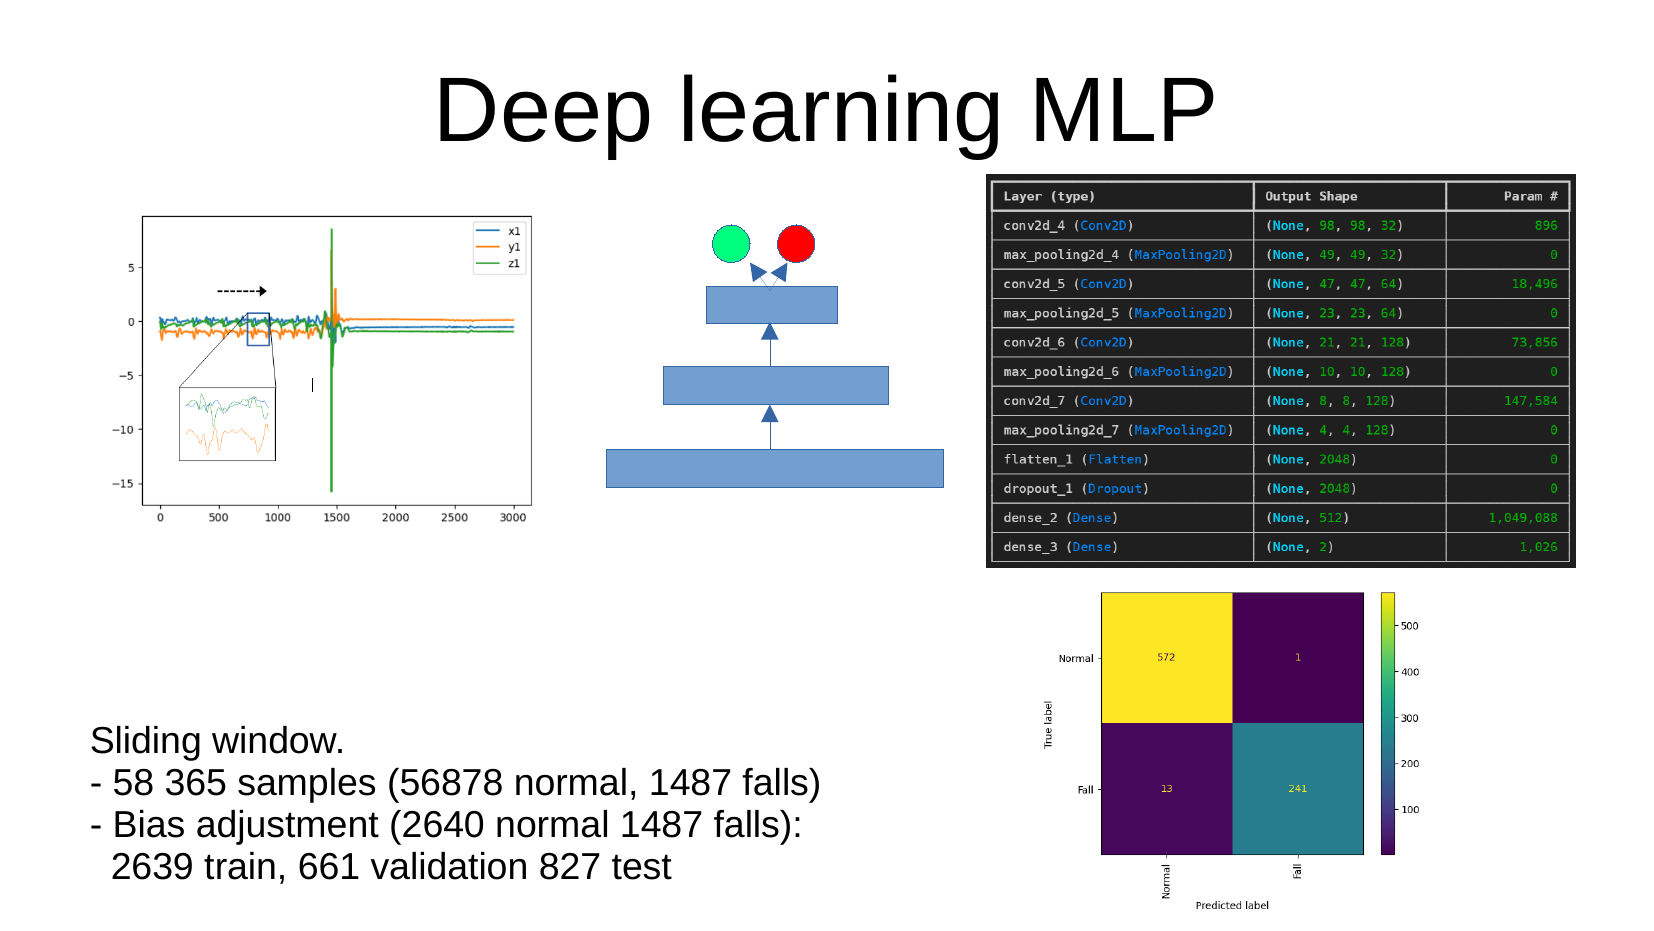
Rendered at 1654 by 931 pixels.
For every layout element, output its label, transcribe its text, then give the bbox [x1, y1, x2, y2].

text_box [712, 224, 751, 263]
picture [1037, 585, 1426, 918]
text_box Sliding window. - 58 365 samples (56878 normal, 1487 falls) - Bias adjustment (2640 normal 1487 falls): 2639 train, 661 validation 827 test [75, 712, 901, 901]
text_box [706, 286, 838, 324]
picture [986, 174, 1576, 568]
text_box [777, 224, 815, 263]
text_box [606, 449, 944, 488]
title Deep learning MLP [82, 32, 1571, 188]
text_box [663, 366, 889, 405]
picture [112, 212, 535, 526]
